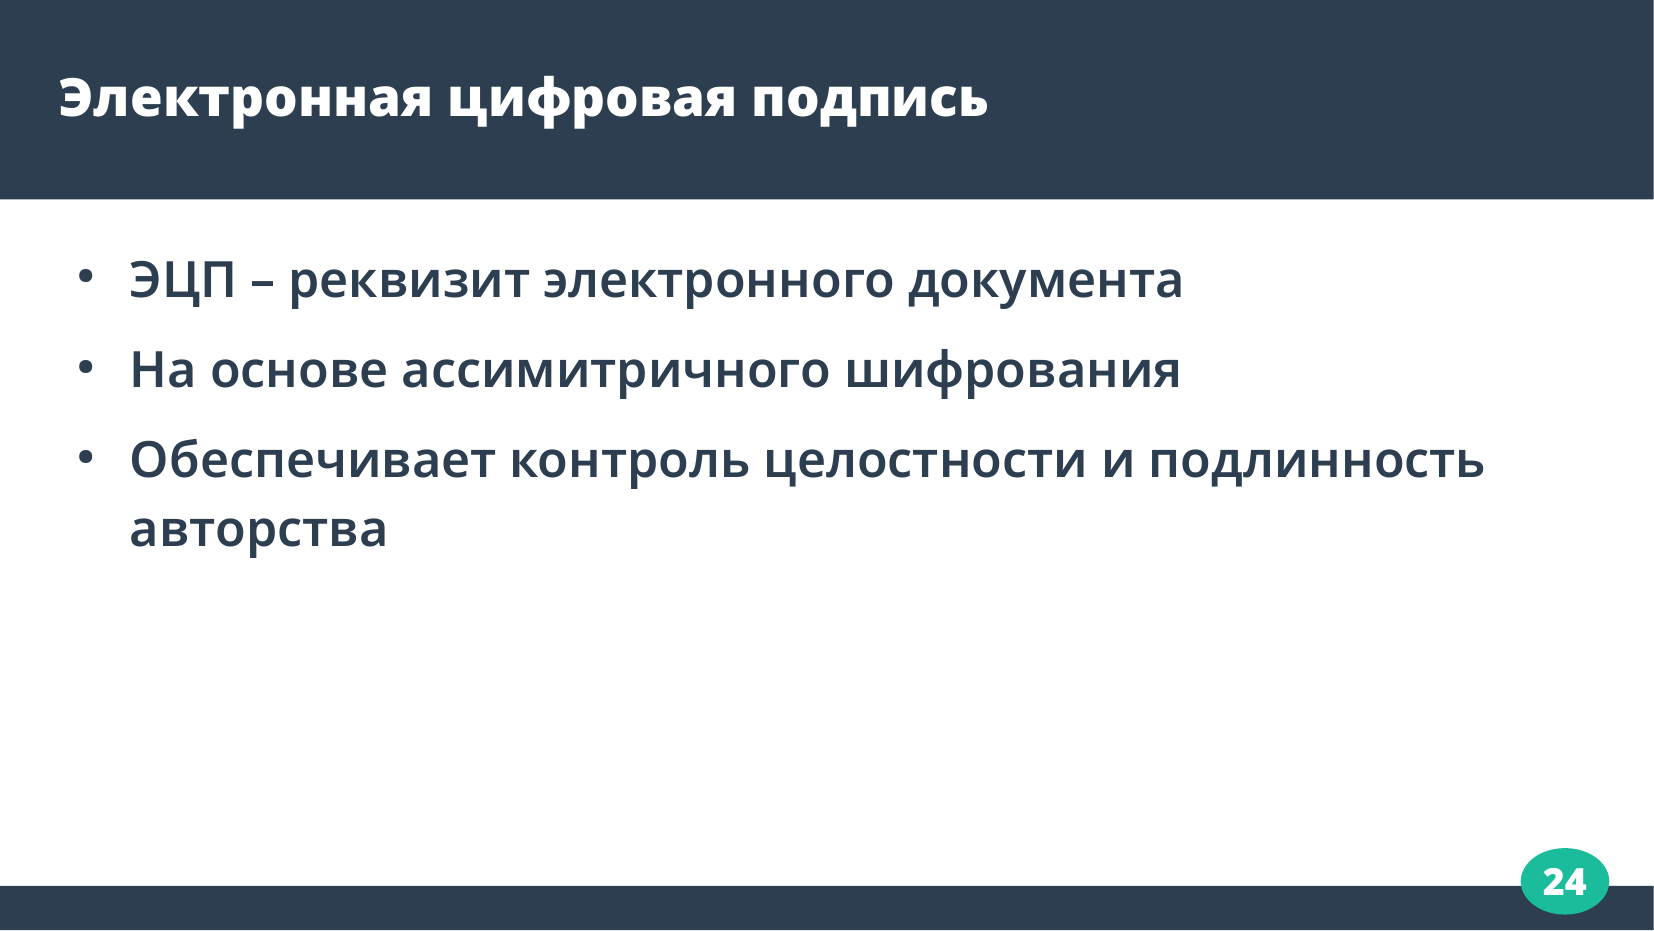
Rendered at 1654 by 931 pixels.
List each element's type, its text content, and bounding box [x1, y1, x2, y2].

title Электронная цифровая подпись [59, 37, 1595, 155]
list ЭЦП – реквизит электронного документа На основе ассимитричного шифрования Обеспечивает контроль целостности и подлинность авторства [59, 243, 1595, 864]
